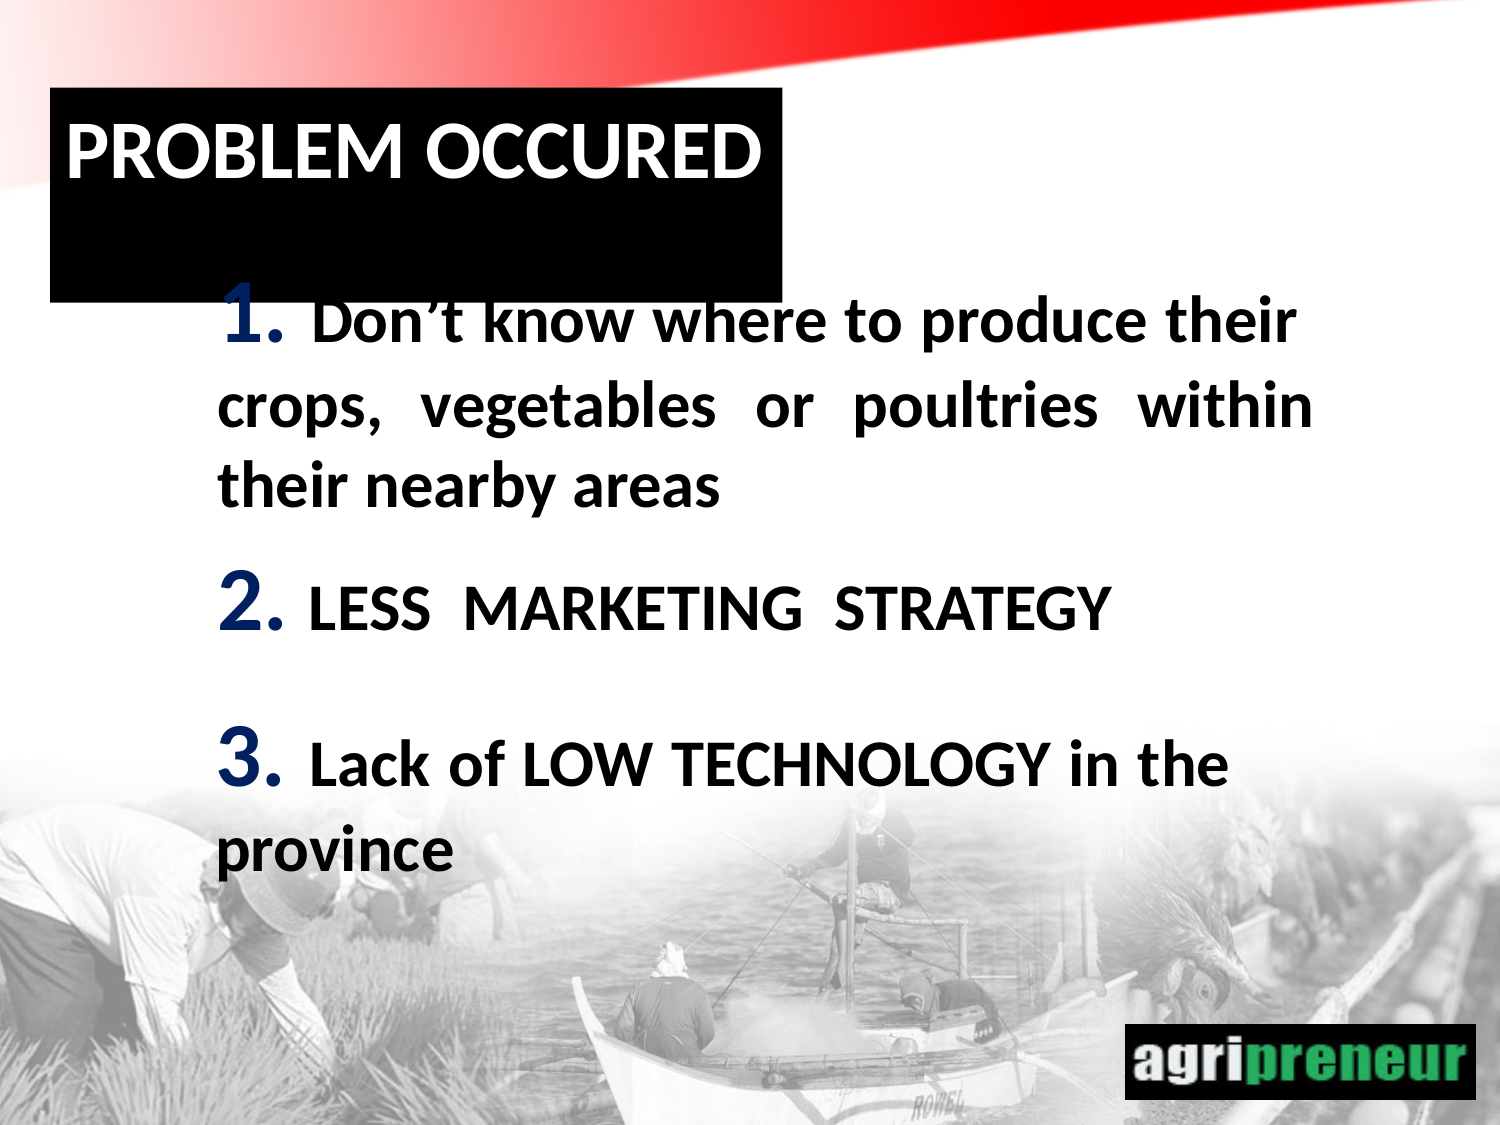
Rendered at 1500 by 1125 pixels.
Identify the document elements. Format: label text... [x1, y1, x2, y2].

picture [0, 0, 1500, 1125]
text_box 2. LESS MARKETING STRATEGY [202, 531, 1363, 737]
text_box PROBLEM OCCURED [50, 87, 783, 303]
text_box 1. Don’t know where to produce their crops, vegetables or poultries within their nearby areas [202, 243, 1363, 531]
text_box 3. Lack of LOW TECHNOLOGY in the province [200, 687, 1361, 893]
